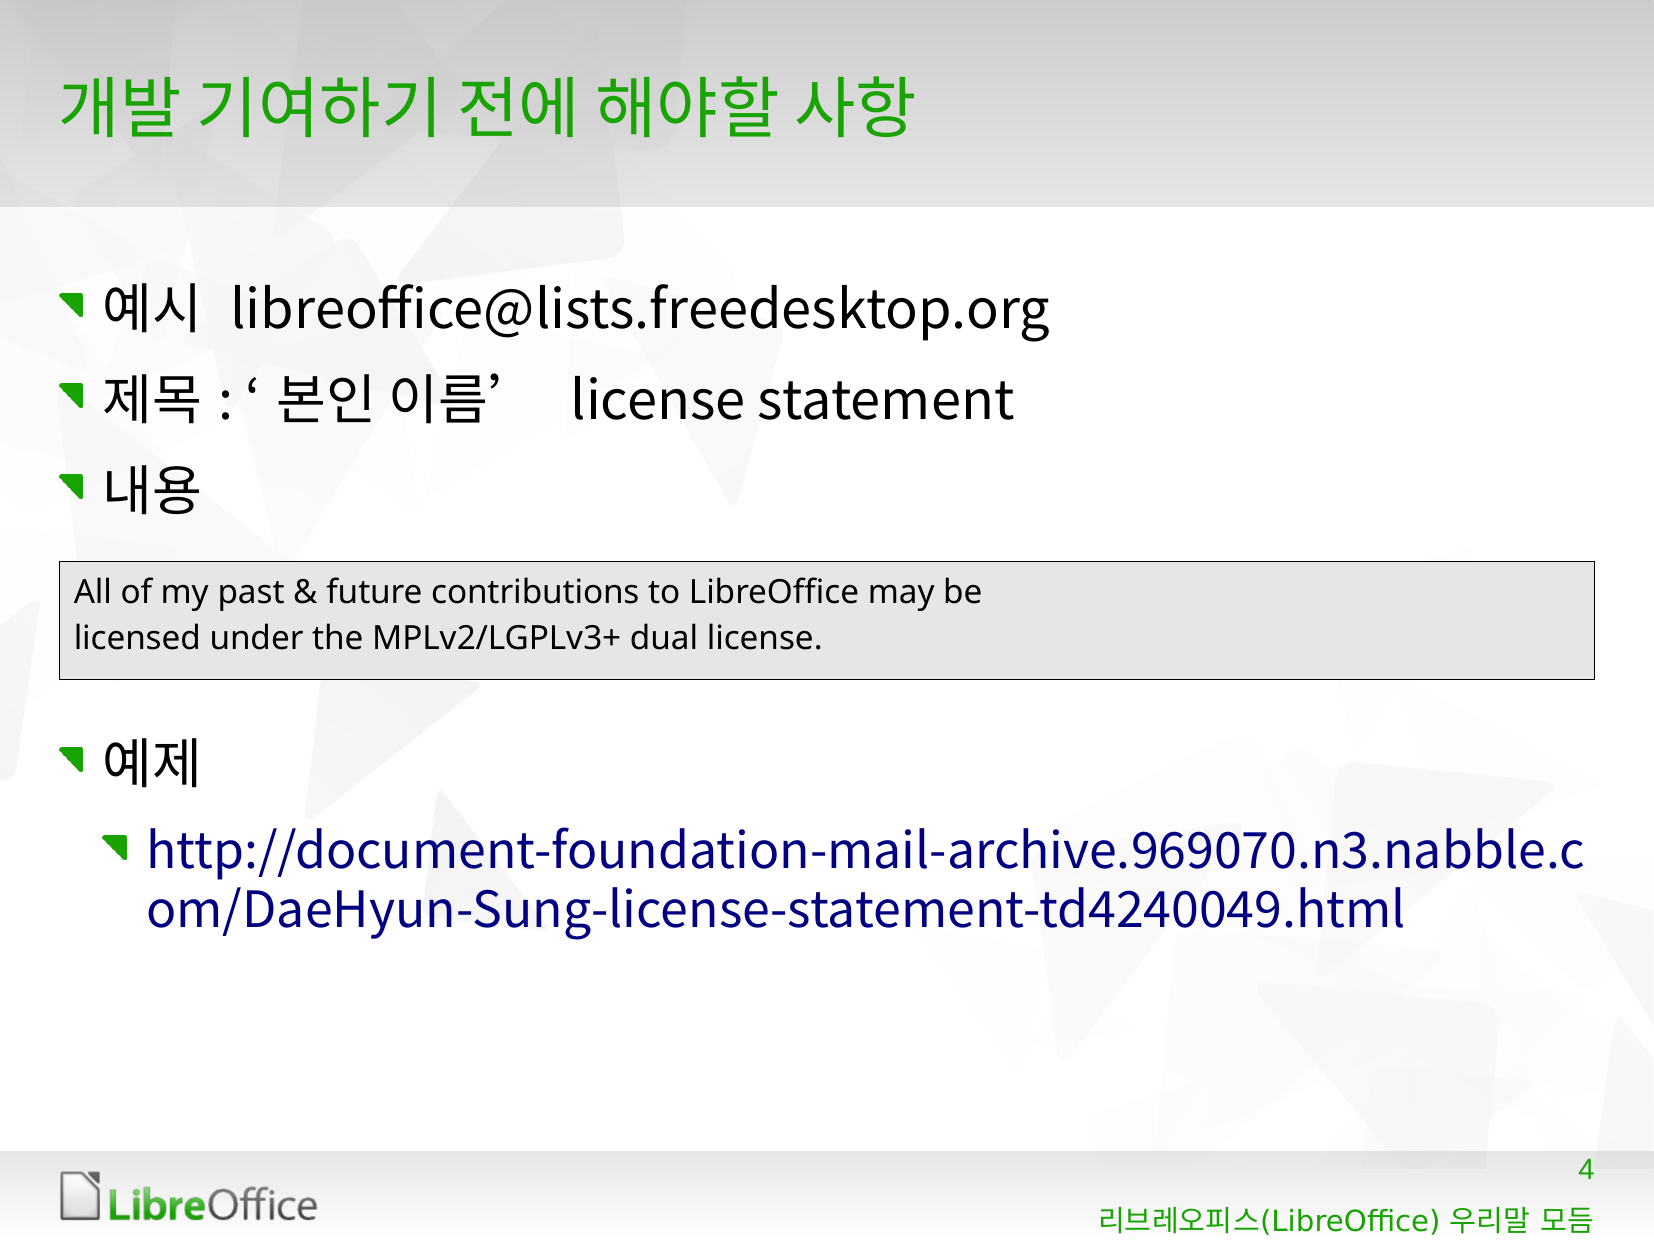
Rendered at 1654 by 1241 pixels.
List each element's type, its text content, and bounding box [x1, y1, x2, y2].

title 개발 기여하기 전에 해야할 사항 [59, 29, 1595, 178]
picture [915, 548, 1654, 1169]
picture [41, 1152, 337, 1240]
list 예시 libreoffice@lists.freedesktop.org 제목: ‘본인 이름’ license statement 내용 예제 http://document-foundation-mail-archive.969070.n3.nabble.com/DaeHyun-Sung-license-statement-td4240049.html [59, 680, 1595, 986]
list 예시 libreoffice@lists.freedesktop.org 제목: ‘본인 이름’ license statement 내용 예제 http://document-foundation-mail-archive.969070.n3.nabble.com/DaeHyun-Sung-license-statement-td4240049.html [59, 265, 1595, 561]
picture [0, 0, 783, 931]
text_box All of my past & future contributions to LibreOffice may be licensed under the MPLv2/LGPLv3+ dual license. [59, 561, 1595, 680]
